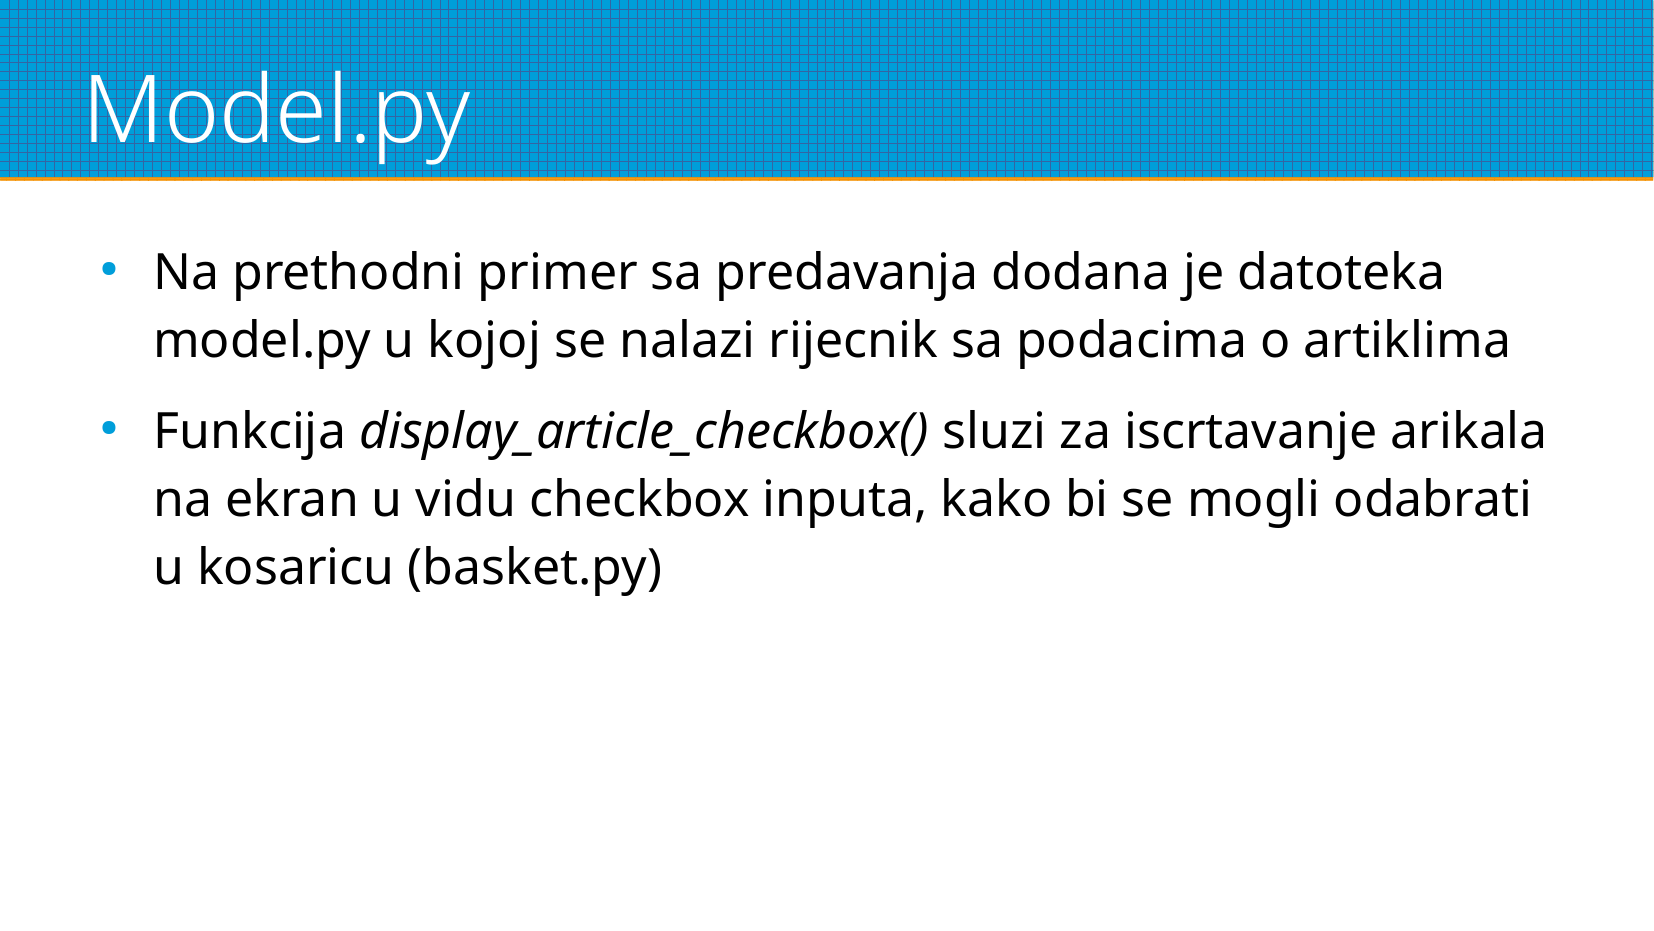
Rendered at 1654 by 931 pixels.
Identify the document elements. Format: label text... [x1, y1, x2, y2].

list Na prethodni primer sa predavanja dodana je datoteka model.py u kojoj se nalazi rijecnik sa podacima o artiklima Funkcija display_article_checkbox() sluzi za iscrtavanje arikala na ekran u vidu checkbox inputa, kako bi se mogli odabrati u kosaricu (basket.py) [82, 236, 1563, 811]
title Model.py [82, 14, 1571, 171]
